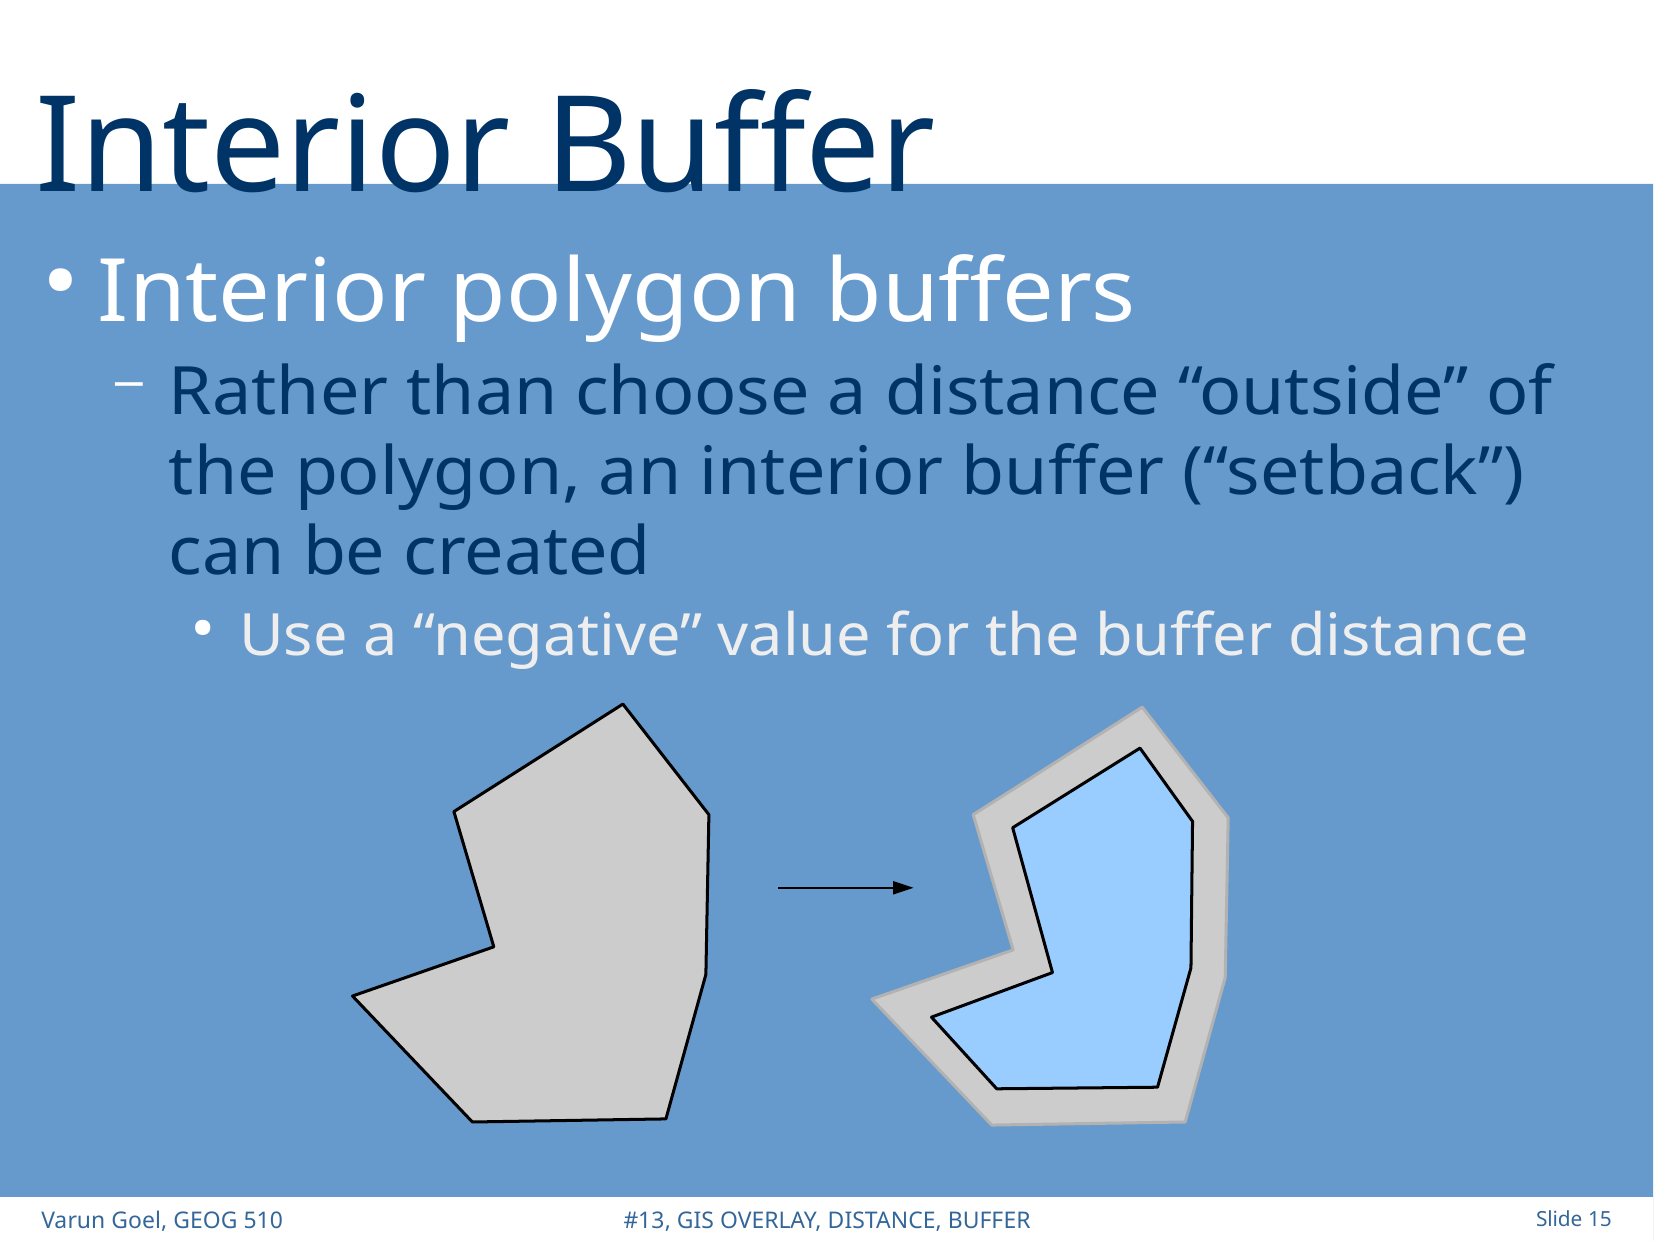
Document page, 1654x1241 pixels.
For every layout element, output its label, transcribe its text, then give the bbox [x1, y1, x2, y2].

text_box [871, 707, 1229, 1126]
title Interior Buffer [35, 35, 1573, 237]
list Interior polygon buffers Rather than choose a distance “outside” of the polygon, an interior buffer (“setback”) can be created Use a “negative” value for the buffer distance [26, 237, 1601, 1156]
text_box [352, 704, 709, 1122]
